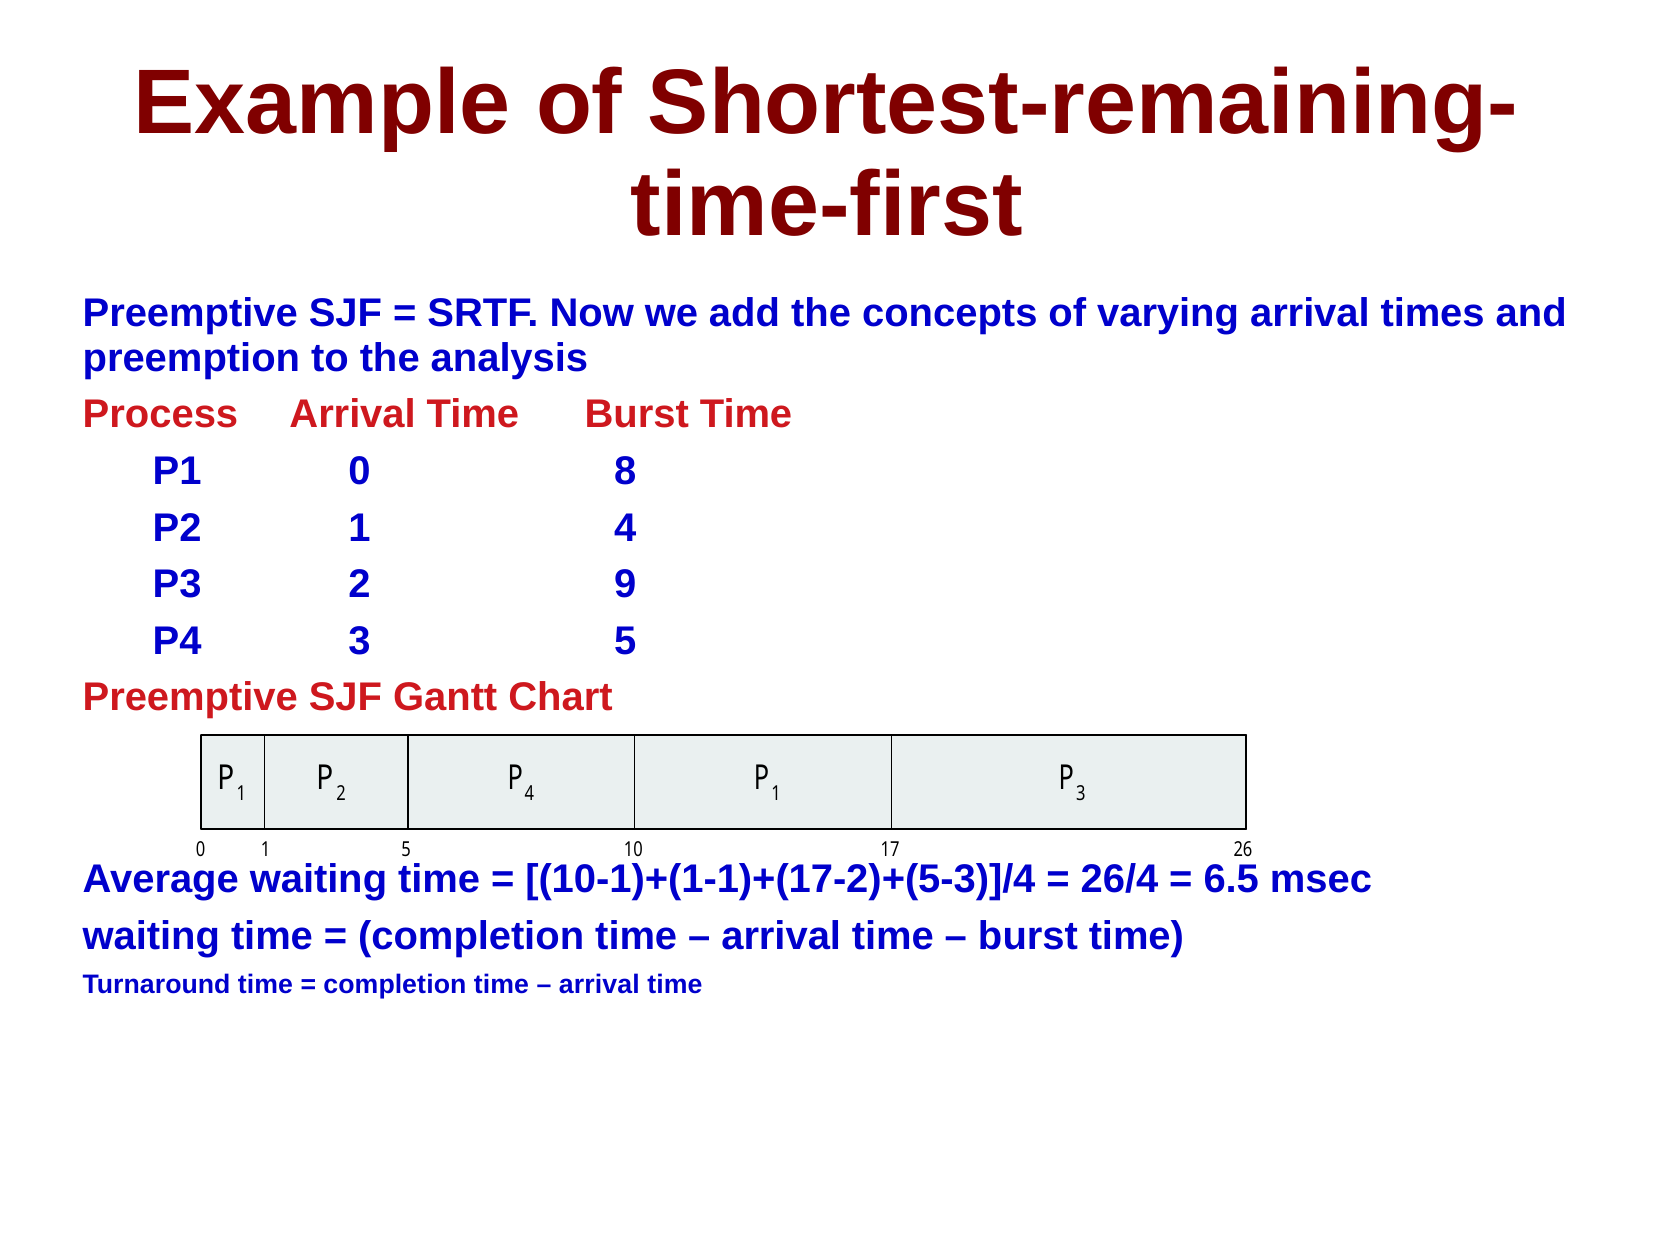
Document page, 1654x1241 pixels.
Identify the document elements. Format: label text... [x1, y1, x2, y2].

list Preemptive SJF = SRTF. Now we add the concepts of varying arrival times and preemption to the analysis Process Arrival Time Burst Time P1 0 8 P2 1 4 P3 2 9 P4 3 5 Preemptive SJF Gantt Chart Average waiting time = [(10-1)+(1-1)+(17-2)+(5-3)]/4 = 26/4 = 6.5 msec waiting time = (completion time – arrival time – burst time) Turnaround time = completion time – arrival time [82, 290, 1571, 1010]
title Example of Shortest-remaining-time-first [82, 49, 1571, 257]
picture [188, 730, 1262, 863]
